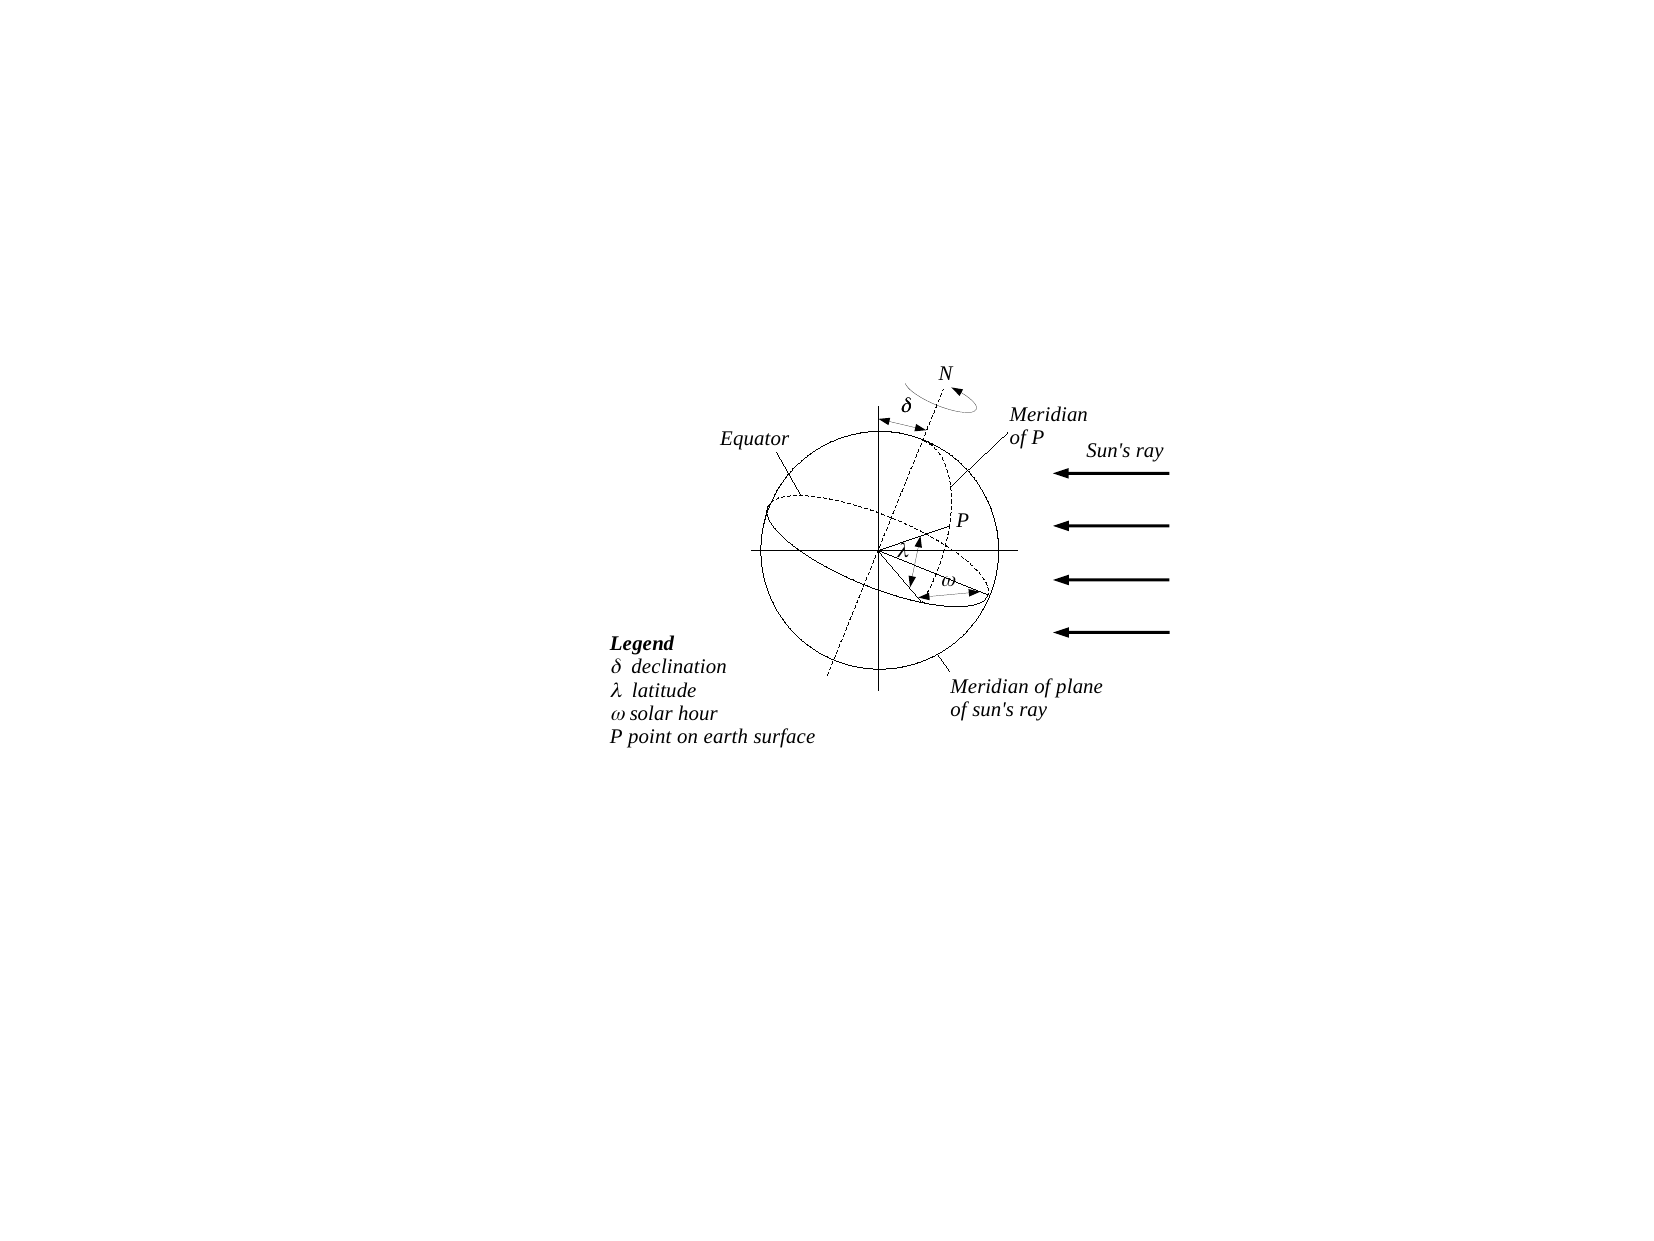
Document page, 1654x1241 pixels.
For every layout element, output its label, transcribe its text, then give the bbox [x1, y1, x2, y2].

text_box Legend  declination latitude  solar hour P point on earth surface [609, 632, 813, 767]
text_box  [896, 543, 909, 550]
text_box Meridian of plane of sun's ray [950, 674, 1106, 725]
text_box Sun's ray [1086, 438, 1166, 464]
text_box  [900, 398, 911, 426]
text_box Equator [720, 426, 789, 452]
text_box Meridian of P [1009, 403, 1088, 453]
text_box  [940, 572, 955, 601]
text_box  [896, 551, 909, 571]
text_box N [938, 361, 953, 387]
text_box P [956, 509, 970, 535]
